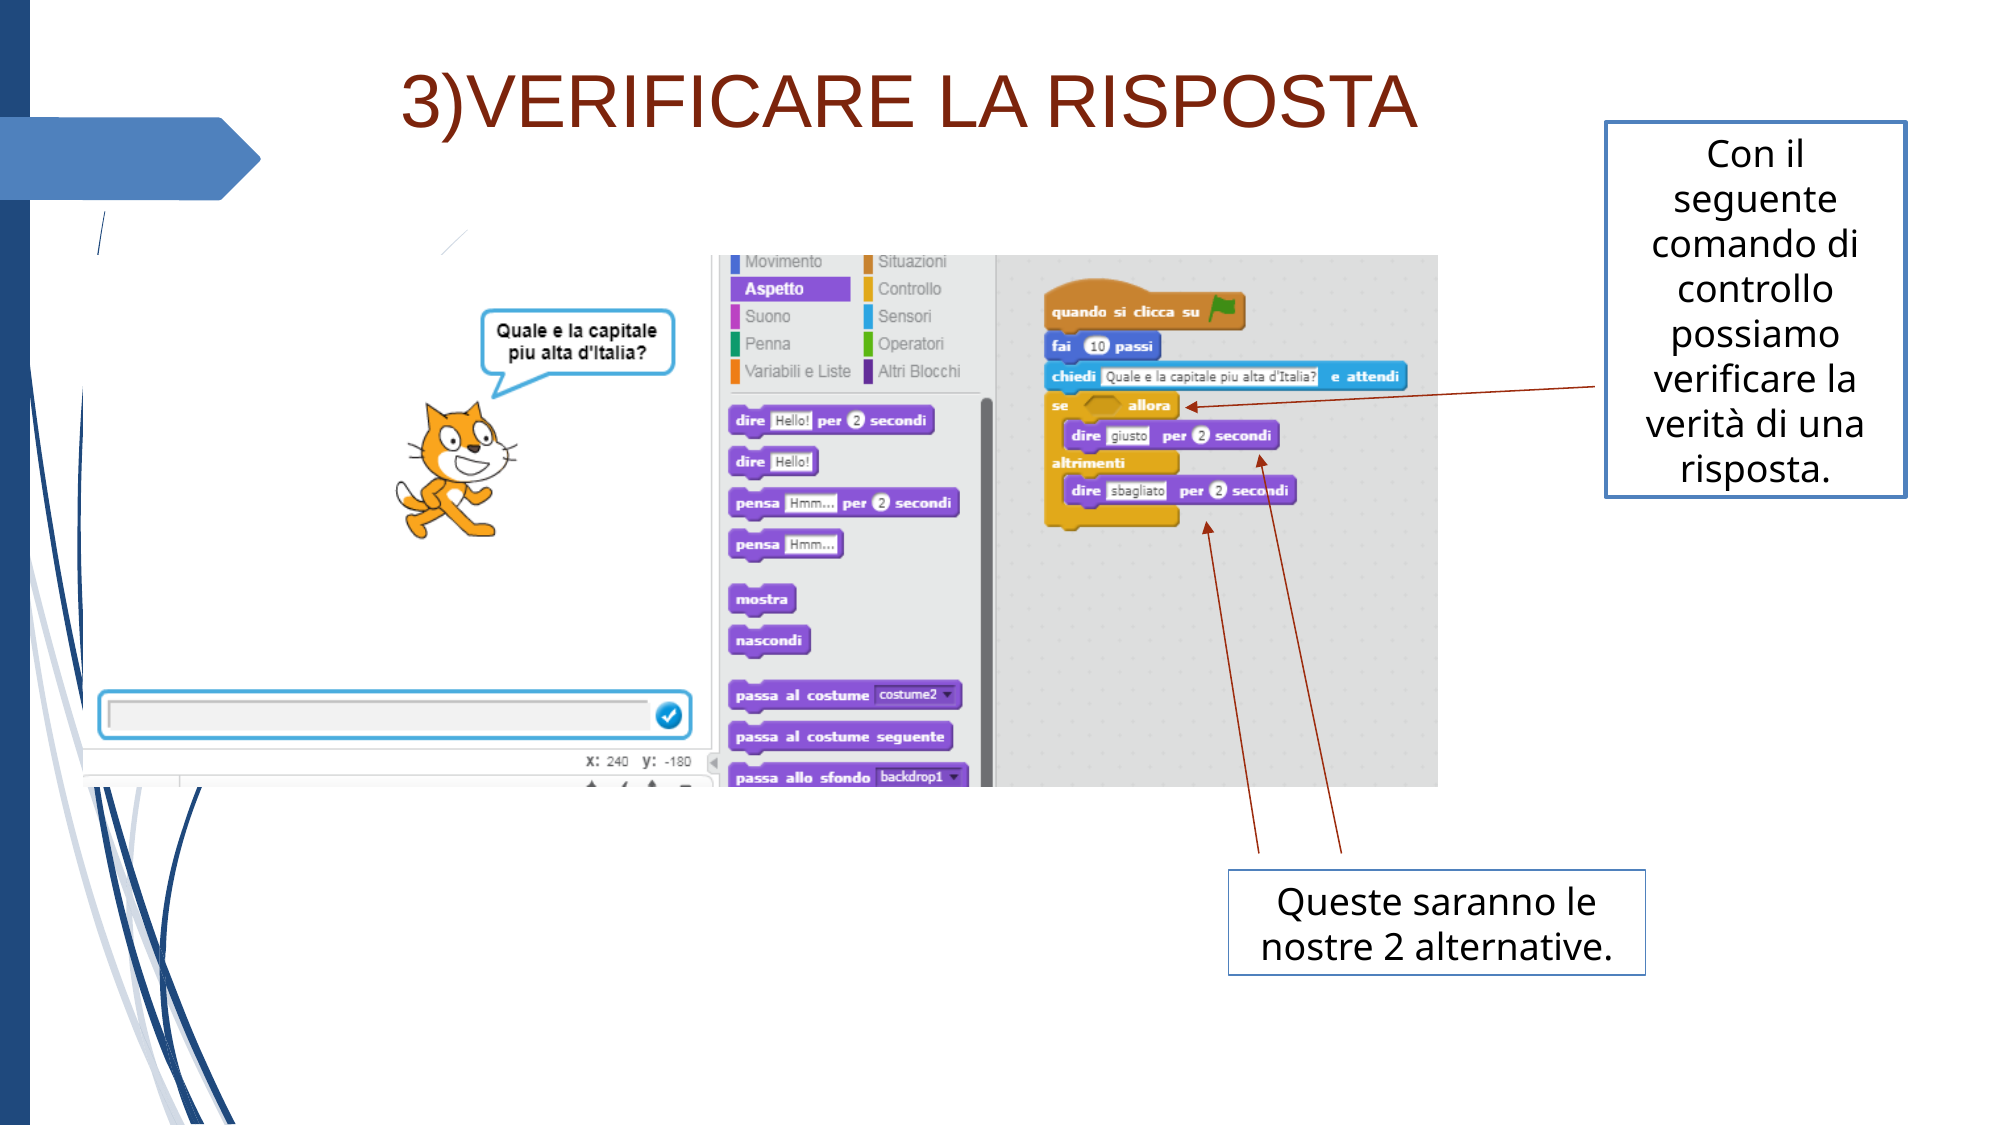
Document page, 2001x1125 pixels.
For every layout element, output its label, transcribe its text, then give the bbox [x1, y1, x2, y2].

picture [83, 255, 1438, 787]
text_box Queste saranno le nostre 2 alternative. [1228, 870, 1646, 976]
text_box 3)VERIFICARE LA RISPOSTA [385, 45, 1847, 256]
text_box Con il seguente comando di controllo possiamo verificare la verità di una risposta. [1605, 122, 1906, 497]
